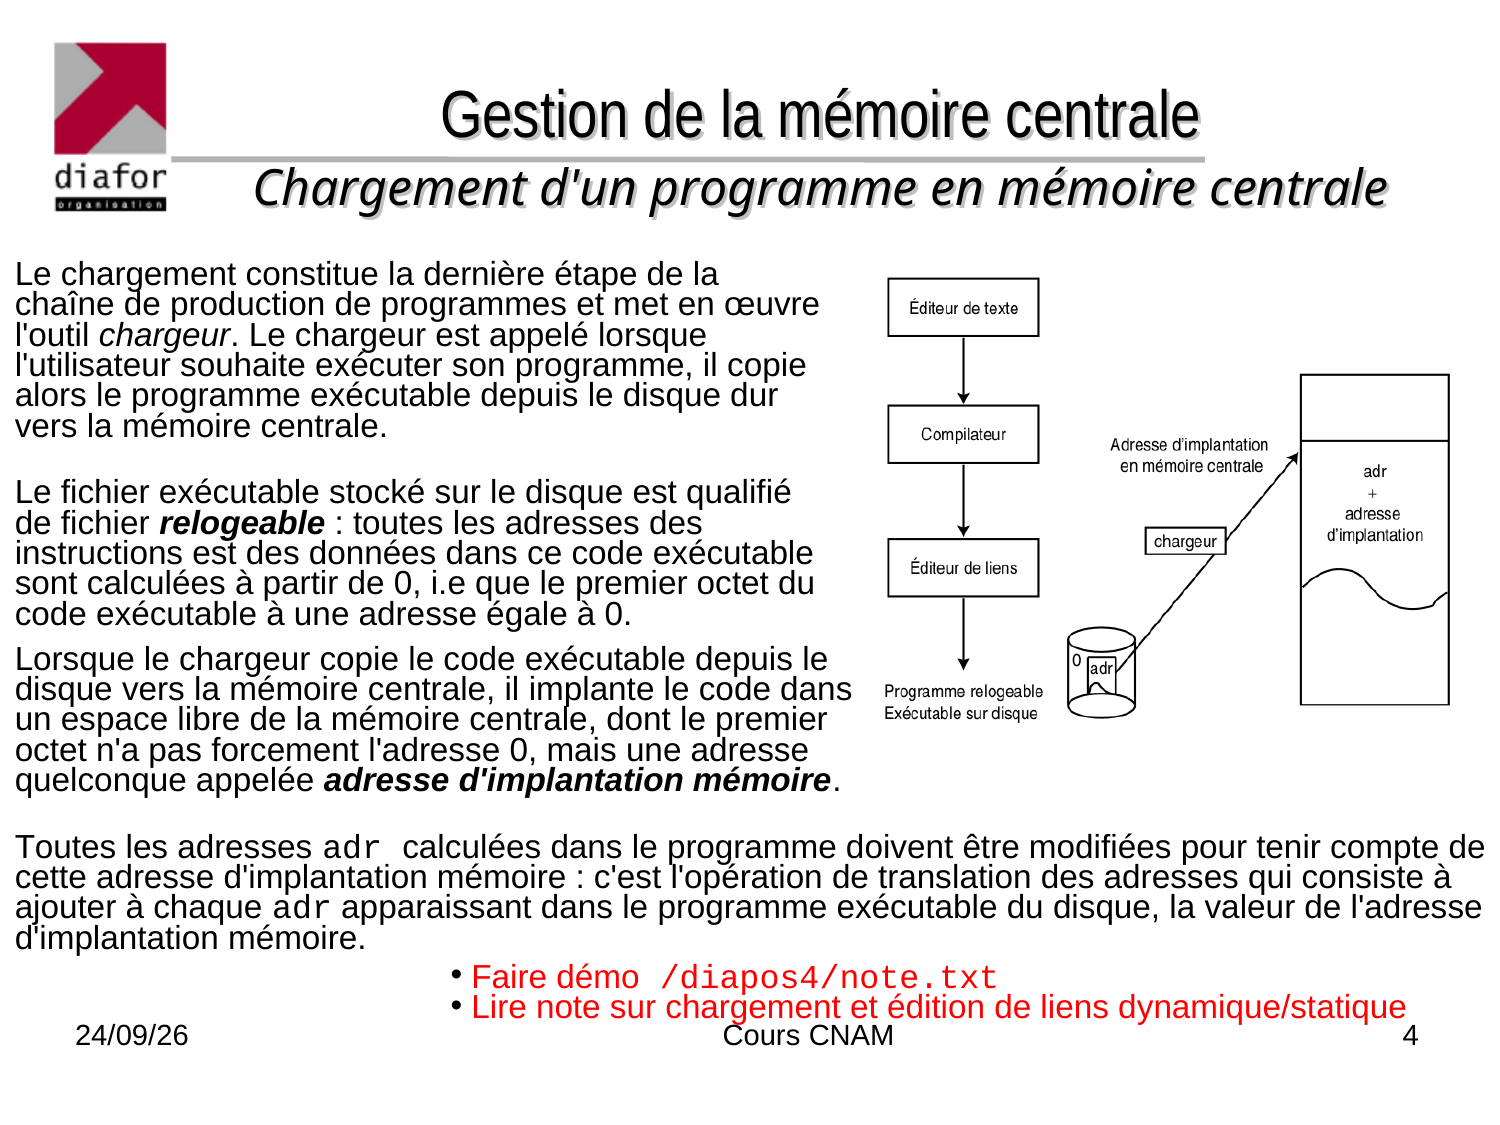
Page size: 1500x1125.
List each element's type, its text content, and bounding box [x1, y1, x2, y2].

picture [856, 265, 1478, 728]
title Gestion de la mémoire centrale Chargement d'un programme en mémoire centrale [145, 45, 1496, 250]
text_box Le chargement constitue la dernière étape de la chaîne de production de programmes et met en œuvre l'outil chargeur. Le chargeur est appelé lorsque l'utilisateur souhaite exécuter son programme, il copie alors le programme exécutable depuis le disque dur vers la mémoire centrale. [0, 253, 837, 451]
text_box Lorsque le chargeur copie le code exécutable depuis le disque vers la mémoire centrale, il implante le code dans un espace libre de la mémoire centrale, dont le premier octet n'a pas forcement l'adresse 0, mais une adresse quelconque appelée adresse d'implantation mémoire. [0, 639, 879, 805]
picture [53, 42, 168, 213]
text_box Toutes les adresses adr calculées dans le programme doivent être modifiées pour tenir compte de cette adresse d'implantation mémoire : c'est l'opération de translation des adresses qui consiste à ajouter à chaque adr apparaissant dans le programme exécutable du disque, la valeur de l'adresse d'implantation mémoire. [0, 826, 1500, 963]
text_box Faire démo /diapos4/note.txt Lire note sur chargement et édition de liens dynamique/statique [435, 956, 1447, 1033]
text_box Le fichier exécutable stocké sur le disque est qualifié de fichier relogeable : toutes les adresses des instructions est des données dans ce code exécutable sont calculées à partir de 0, i.e que le premier octet du code exécutable à une adresse égale à 0. [0, 472, 856, 639]
